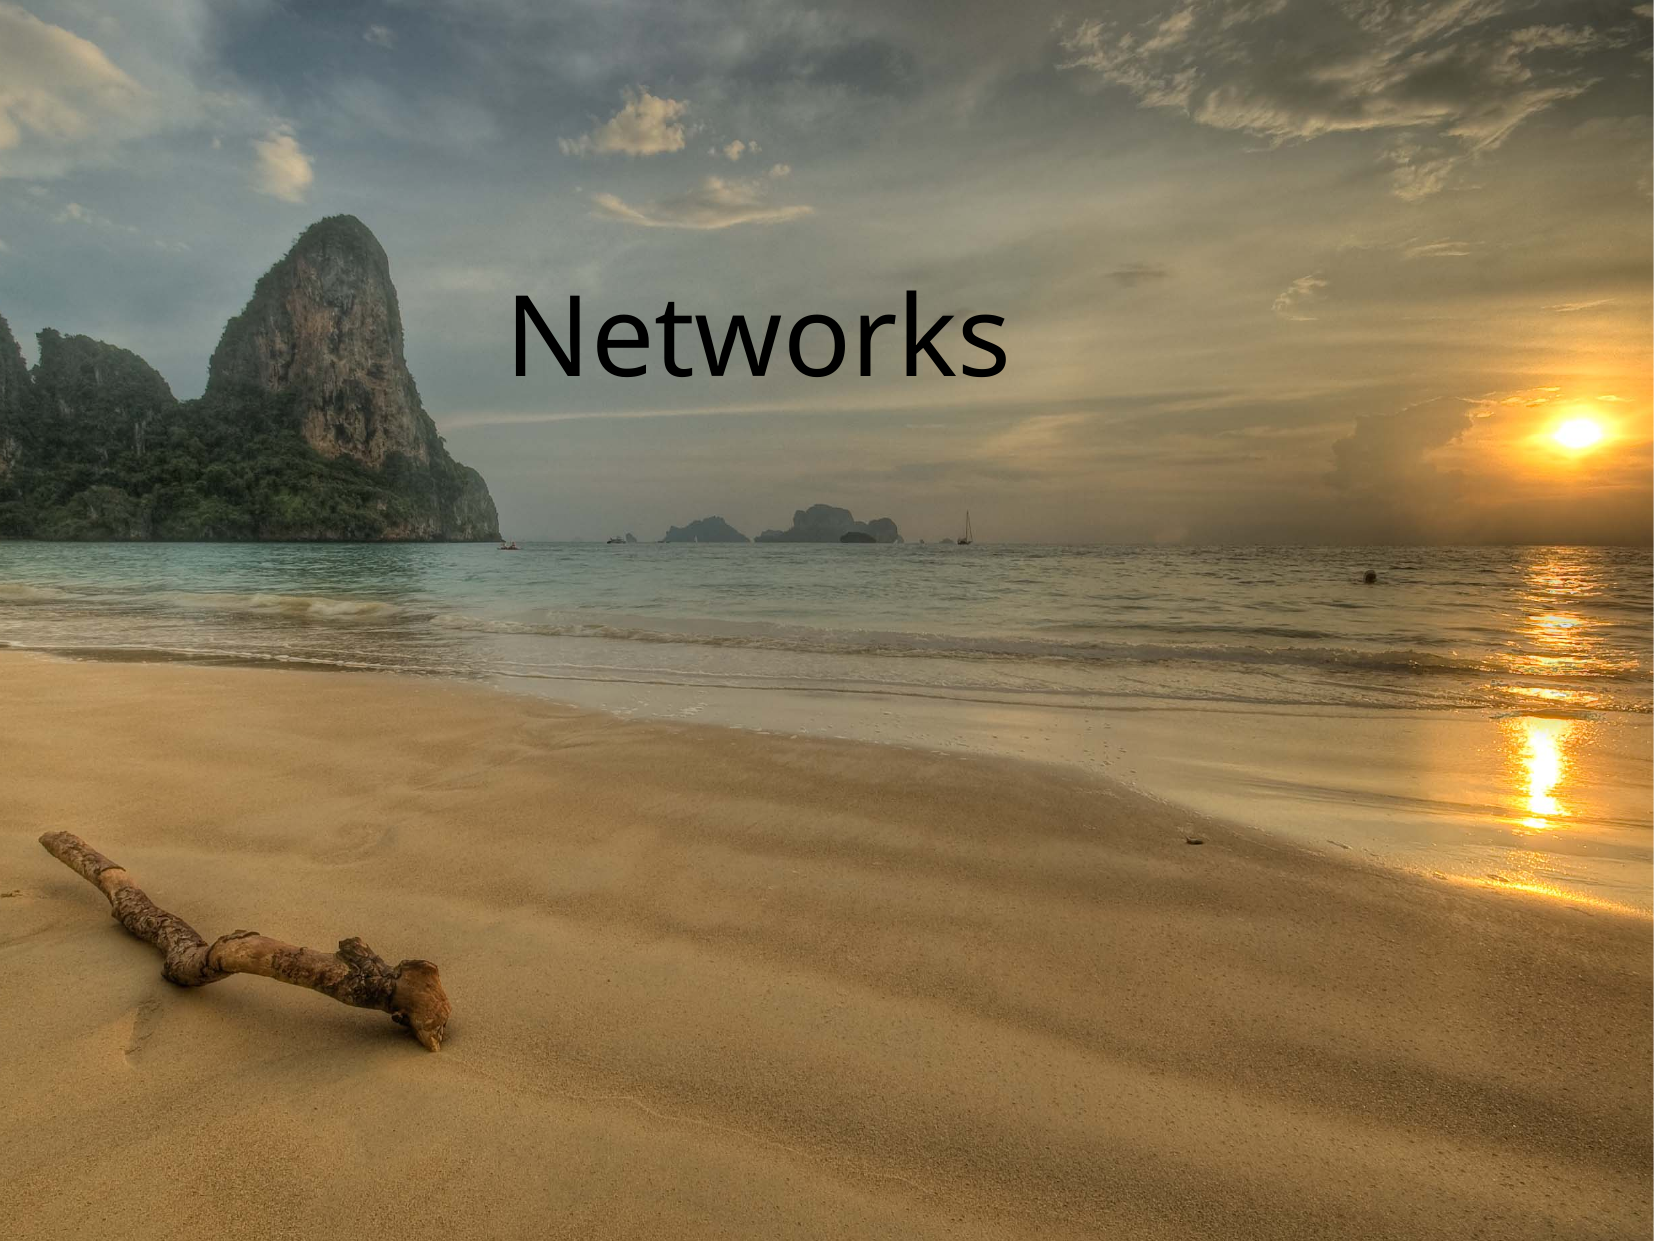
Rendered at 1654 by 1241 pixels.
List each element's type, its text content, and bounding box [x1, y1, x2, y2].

picture [0, 0, 1654, 1241]
title Networks [505, 0, 1592, 665]
